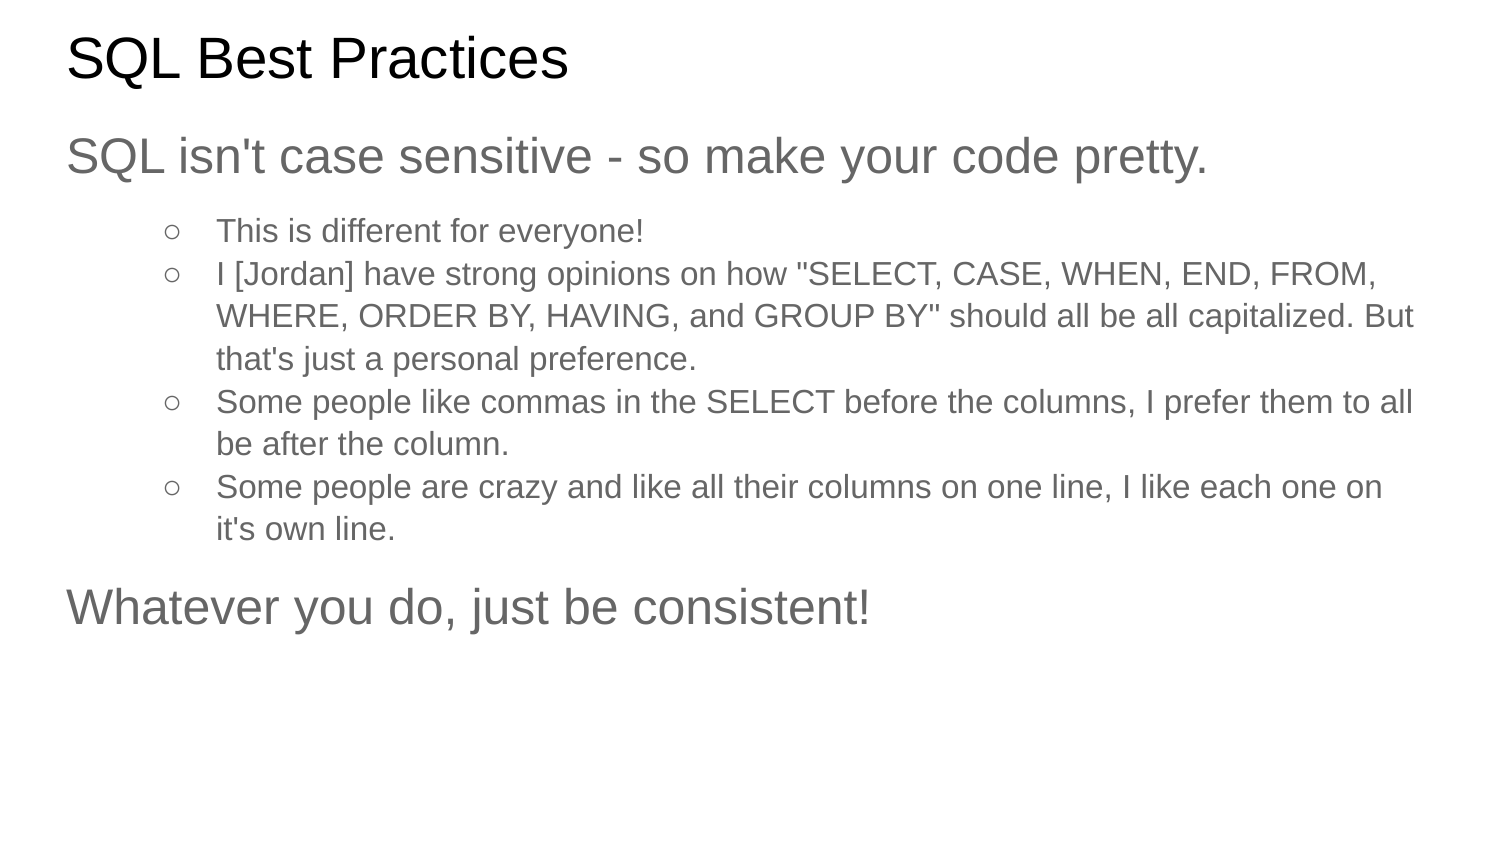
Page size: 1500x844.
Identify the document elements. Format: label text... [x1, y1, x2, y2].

title SQL Best Practices [51, 10, 1449, 105]
list SQL isn't case sensitive - so make your code pretty. This is different for everyone! I [Jordan] have strong opinions on how "SELECT, CASE, WHEN, END, FROM, WHERE, ORDER BY, HAVING, and GROUP BY" should all be all capitalized. But that's just a personal preference. Some people like commas in the SELECT before the columns, I prefer them to all be after the column. Some people are crazy and like all their columns on one line, I like each one on it's own line. Whatever you do, just be consistent! [51, 105, 1449, 752]
